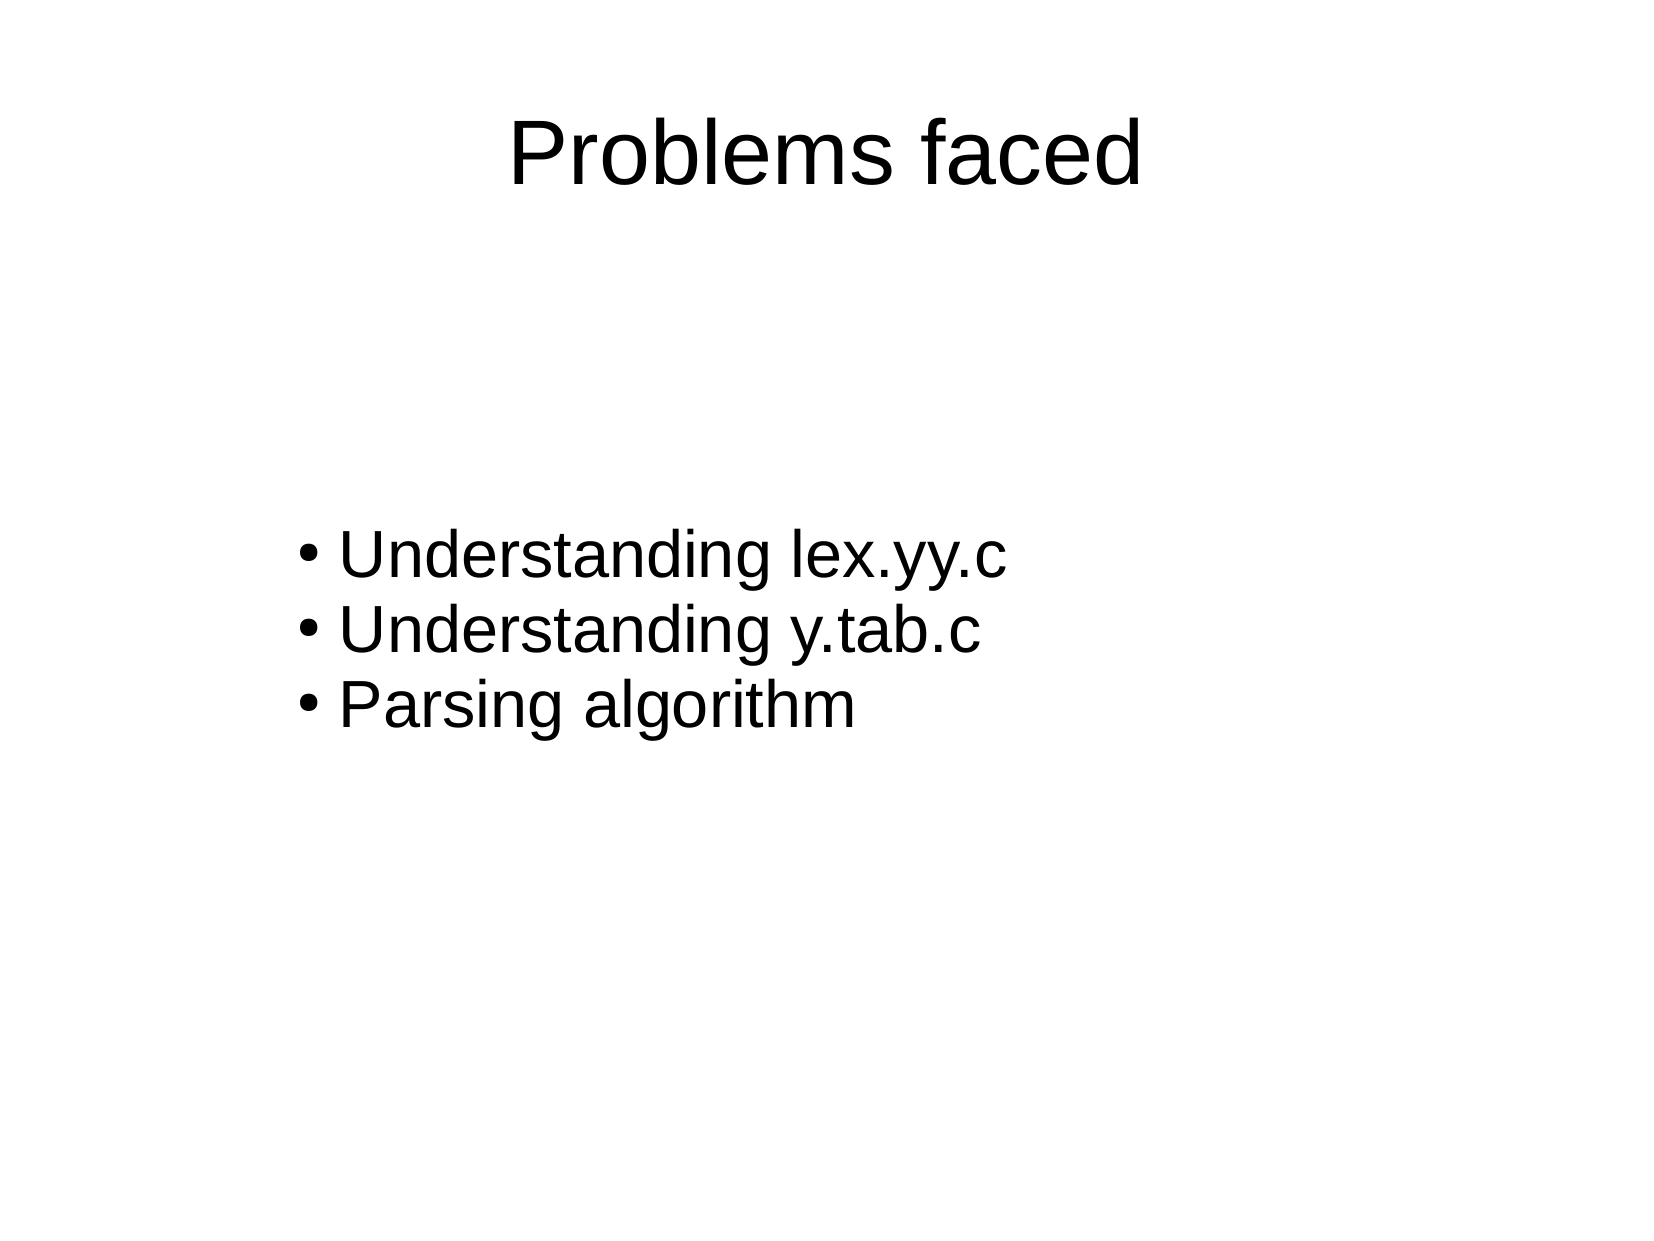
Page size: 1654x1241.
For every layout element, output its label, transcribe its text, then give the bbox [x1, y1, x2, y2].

title Problems faced [82, 49, 1571, 257]
subtitle Understanding lex.yy.c Understanding y.tab.c Parsing algorithm [296, 330, 1654, 929]
